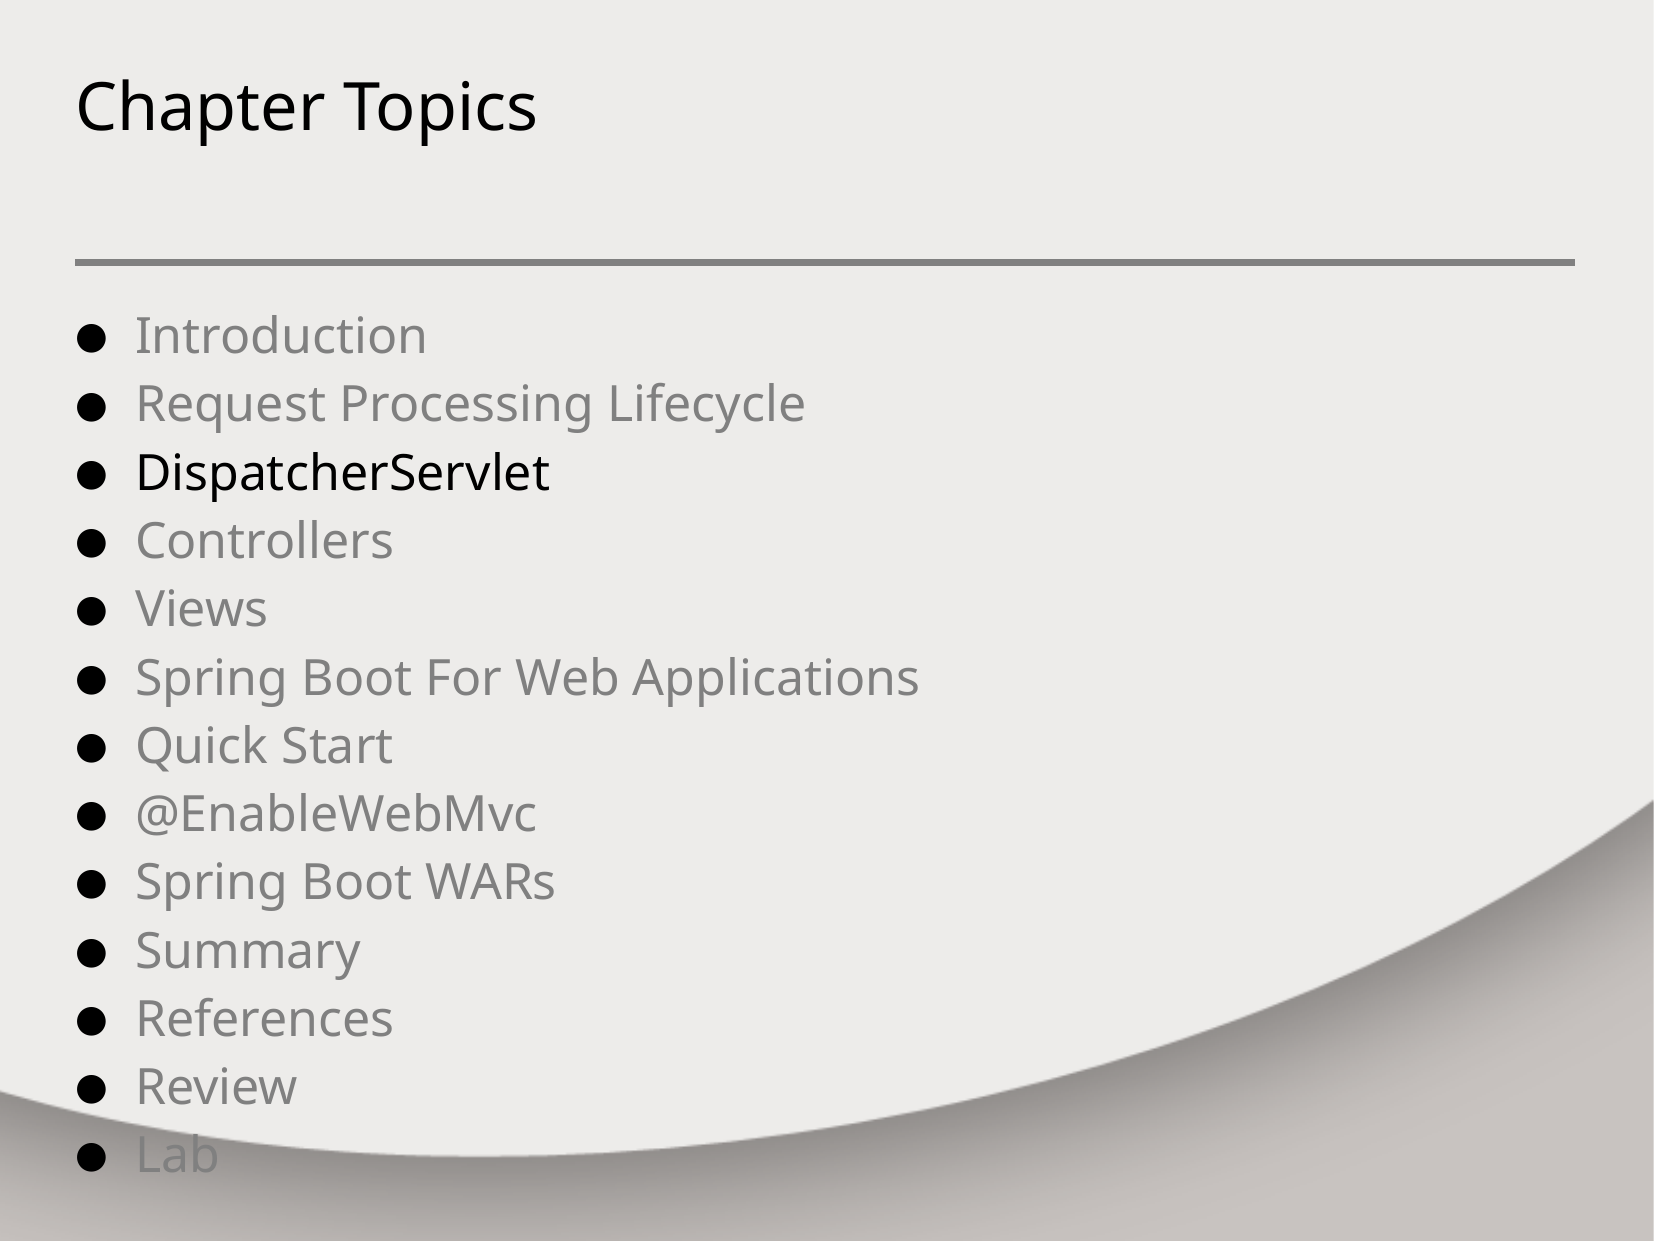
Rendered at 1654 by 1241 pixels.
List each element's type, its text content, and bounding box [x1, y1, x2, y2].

picture [0, 0, 1654, 1241]
list Introduction Request Processing Lifecycle DispatcherServlet Controllers Views Spring Boot For Web Applications Quick Start @EnableWebMvc Spring Boot WARs Summary References Review Lab [75, 300, 1576, 1163]
title Chapter Topics [75, 75, 1576, 226]
